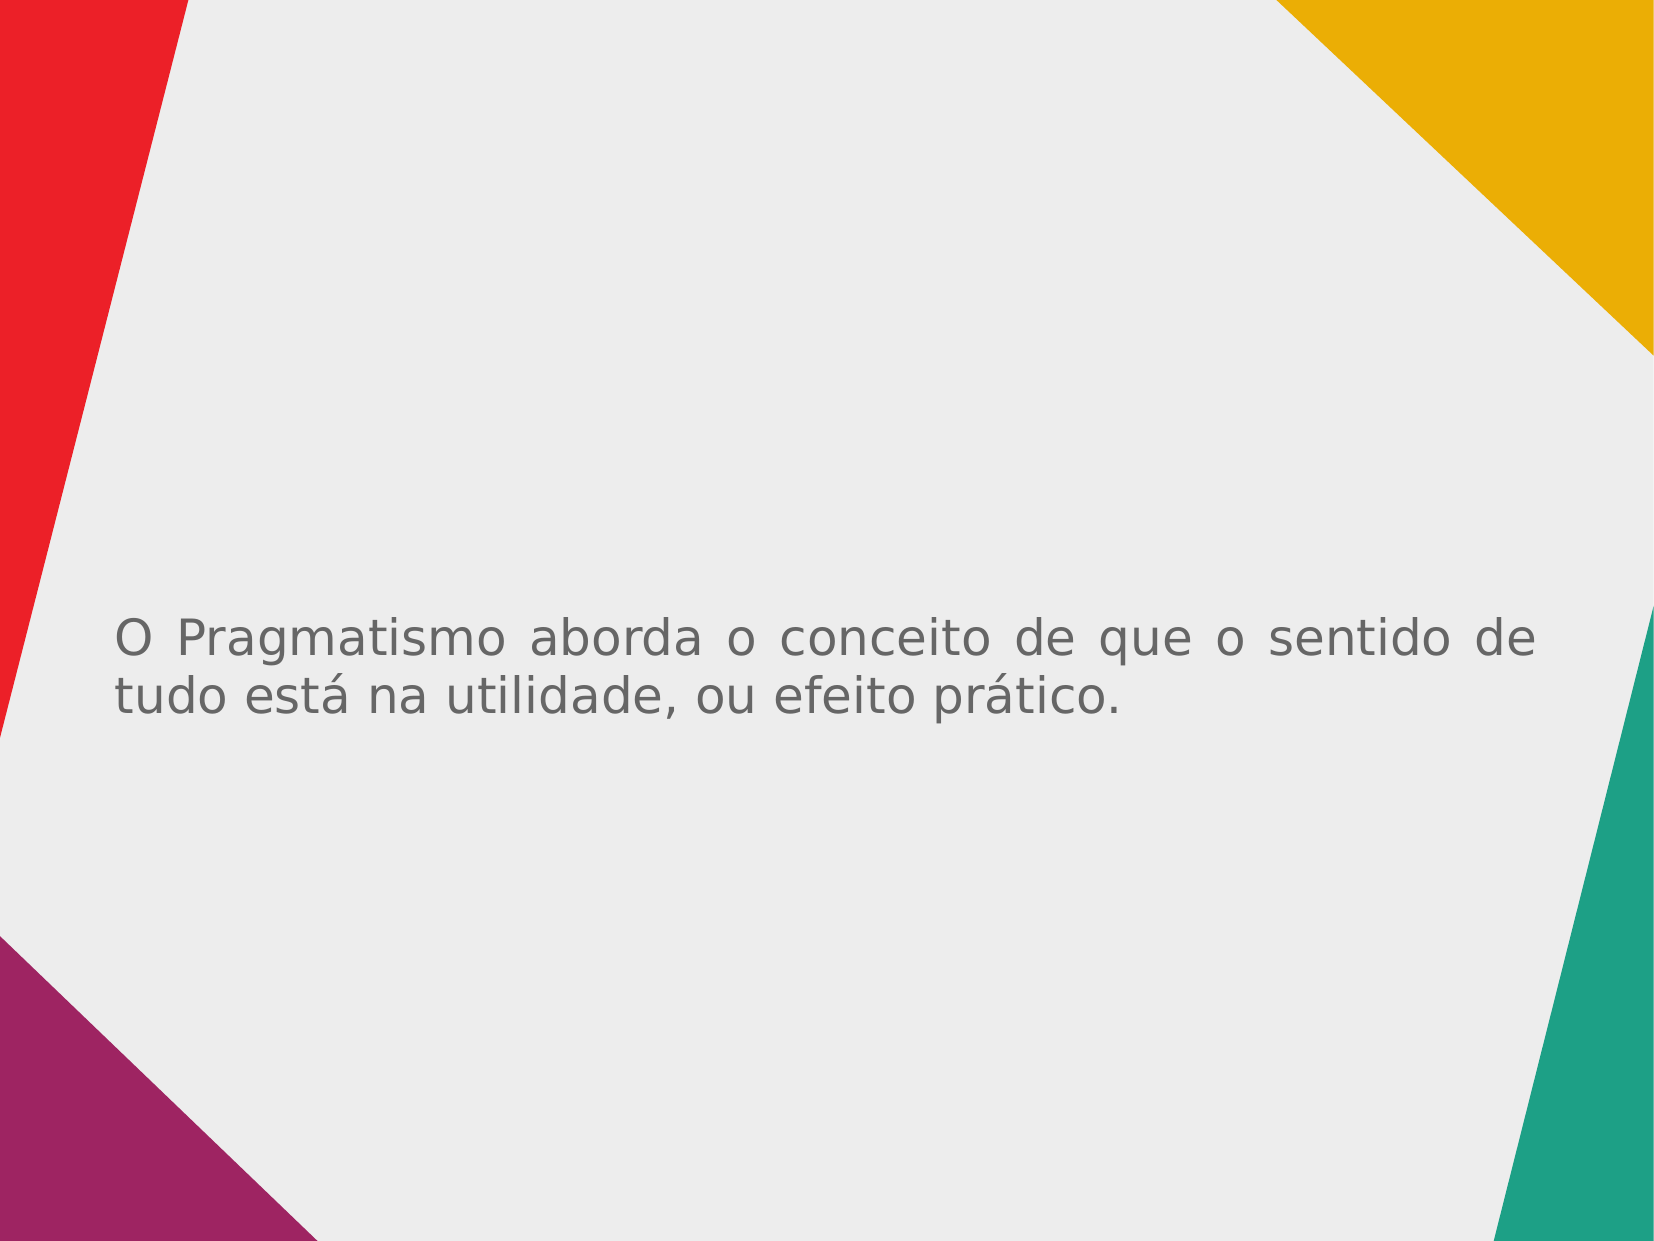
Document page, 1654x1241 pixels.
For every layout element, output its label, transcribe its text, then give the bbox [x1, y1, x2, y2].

text_box O Pragmatismo aborda o conceito de que o sentido de tudo está na utilidade, ou efeito prático. [114, 302, 1539, 1033]
